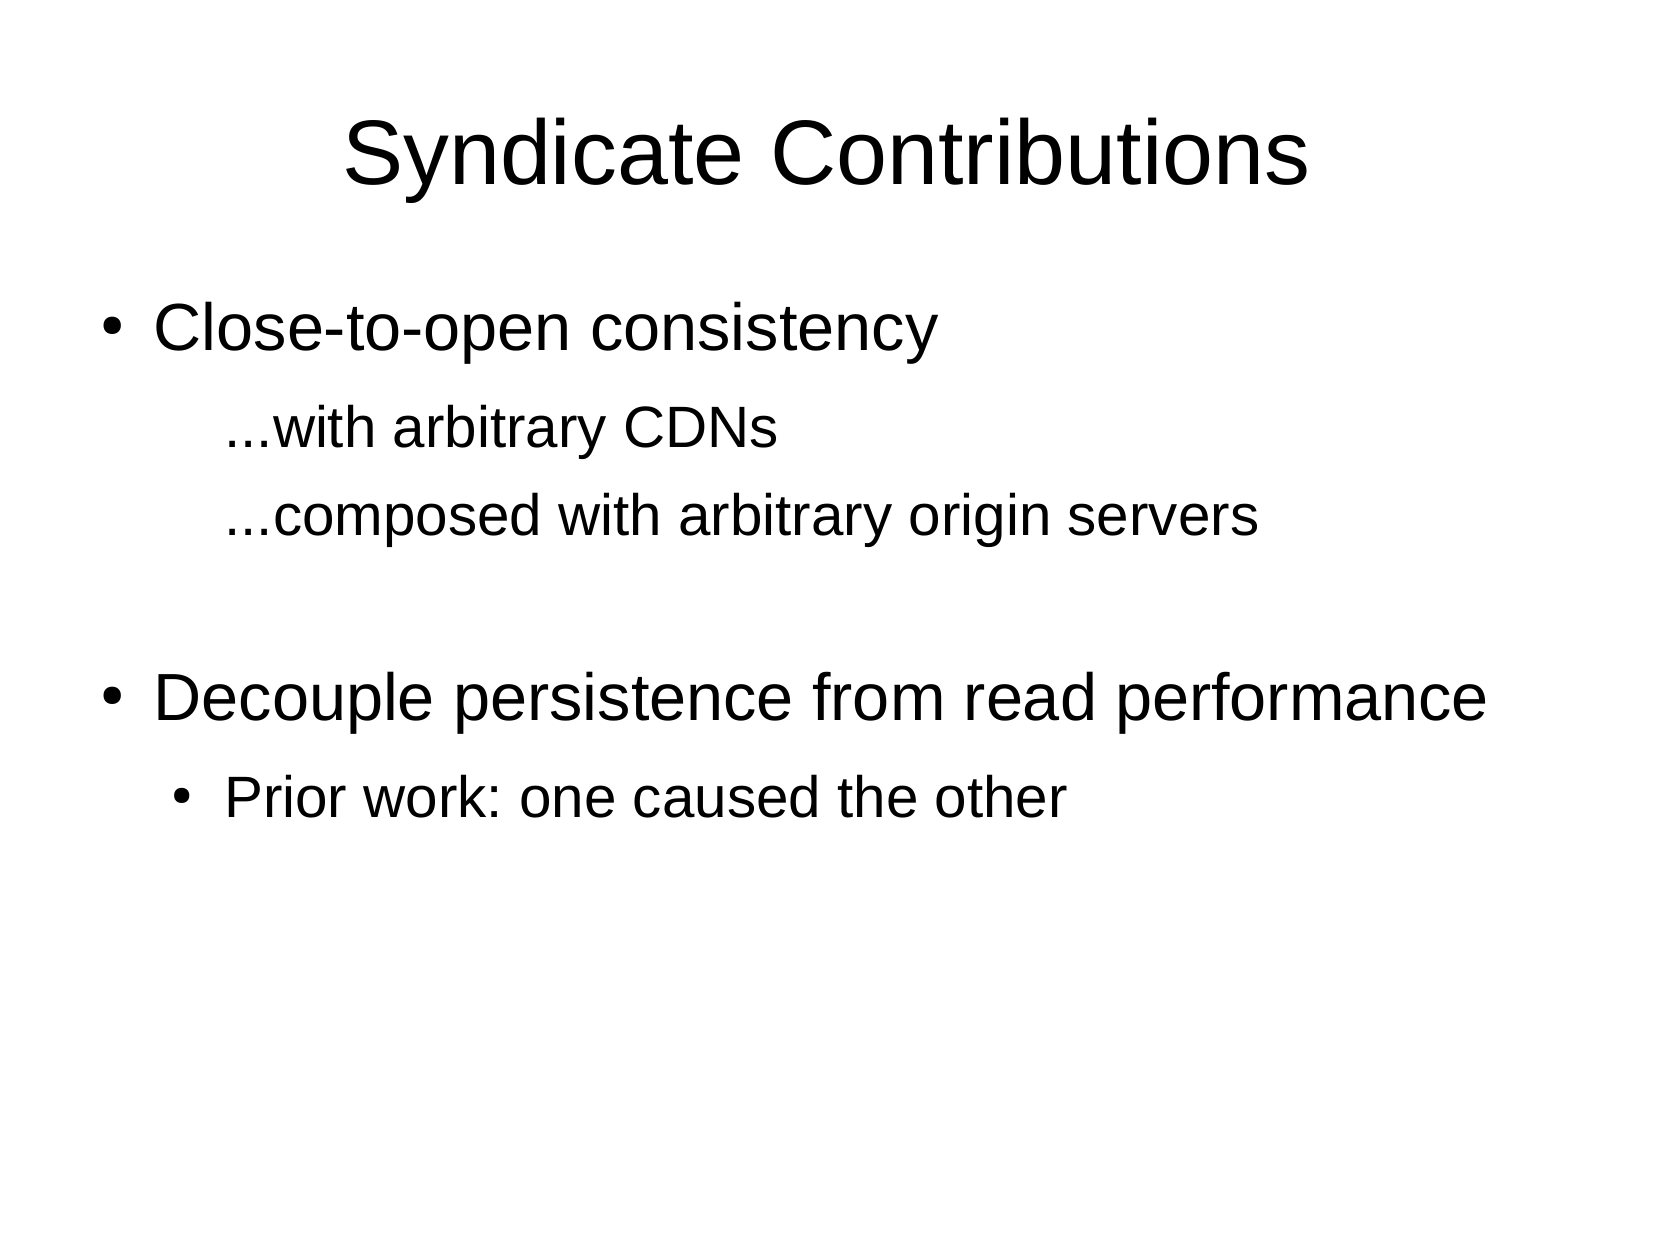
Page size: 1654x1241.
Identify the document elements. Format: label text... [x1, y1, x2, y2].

title Syndicate Contributions [82, 49, 1571, 257]
list Close-to-open consistency ...with arbitrary CDNs ...composed with arbitrary origin servers Decouple persistence from read performance Prior work: one caused the other [82, 290, 1571, 1109]
